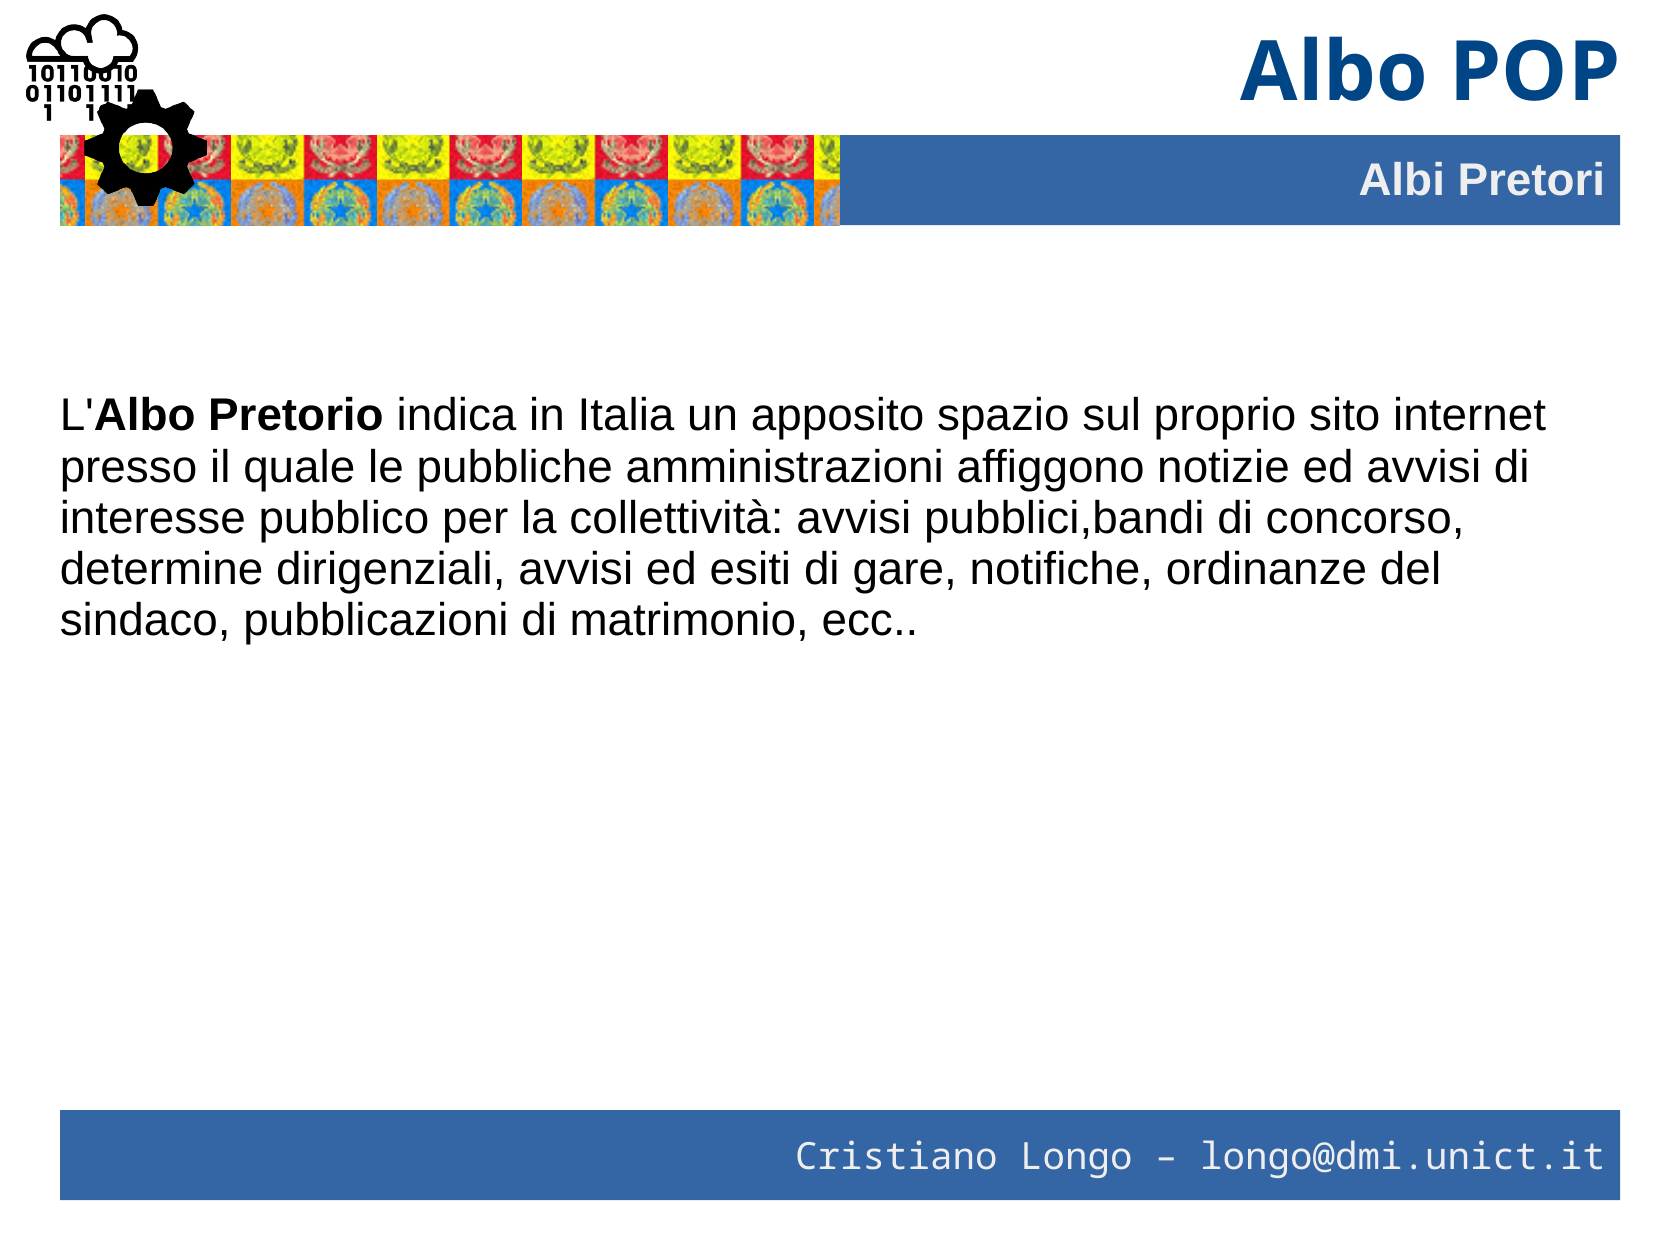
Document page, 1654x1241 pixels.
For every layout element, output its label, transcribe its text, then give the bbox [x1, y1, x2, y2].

text_box Albi Pretori [840, 135, 1621, 226]
picture [26, 14, 207, 206]
text_box Albo POP [982, 4, 1636, 124]
text_box [60, 135, 840, 226]
text_box L'Albo Pretorio indica in Italia un apposito spazio sul proprio sito internet presso il quale le pubbliche amministrazioni affiggono notizie ed avvisi di interesse pubblico per la collettività: avvisi pubblici,bandi di concorso, determine dirigenziali, avvisi ed esiti di gare, notifiche, ordinanze del sindaco, pubblicazioni di matrimonio, ecc.. [45, 381, 1576, 654]
text_box Cristiano Longo – longo@dmi.unict.it [60, 1110, 1621, 1201]
